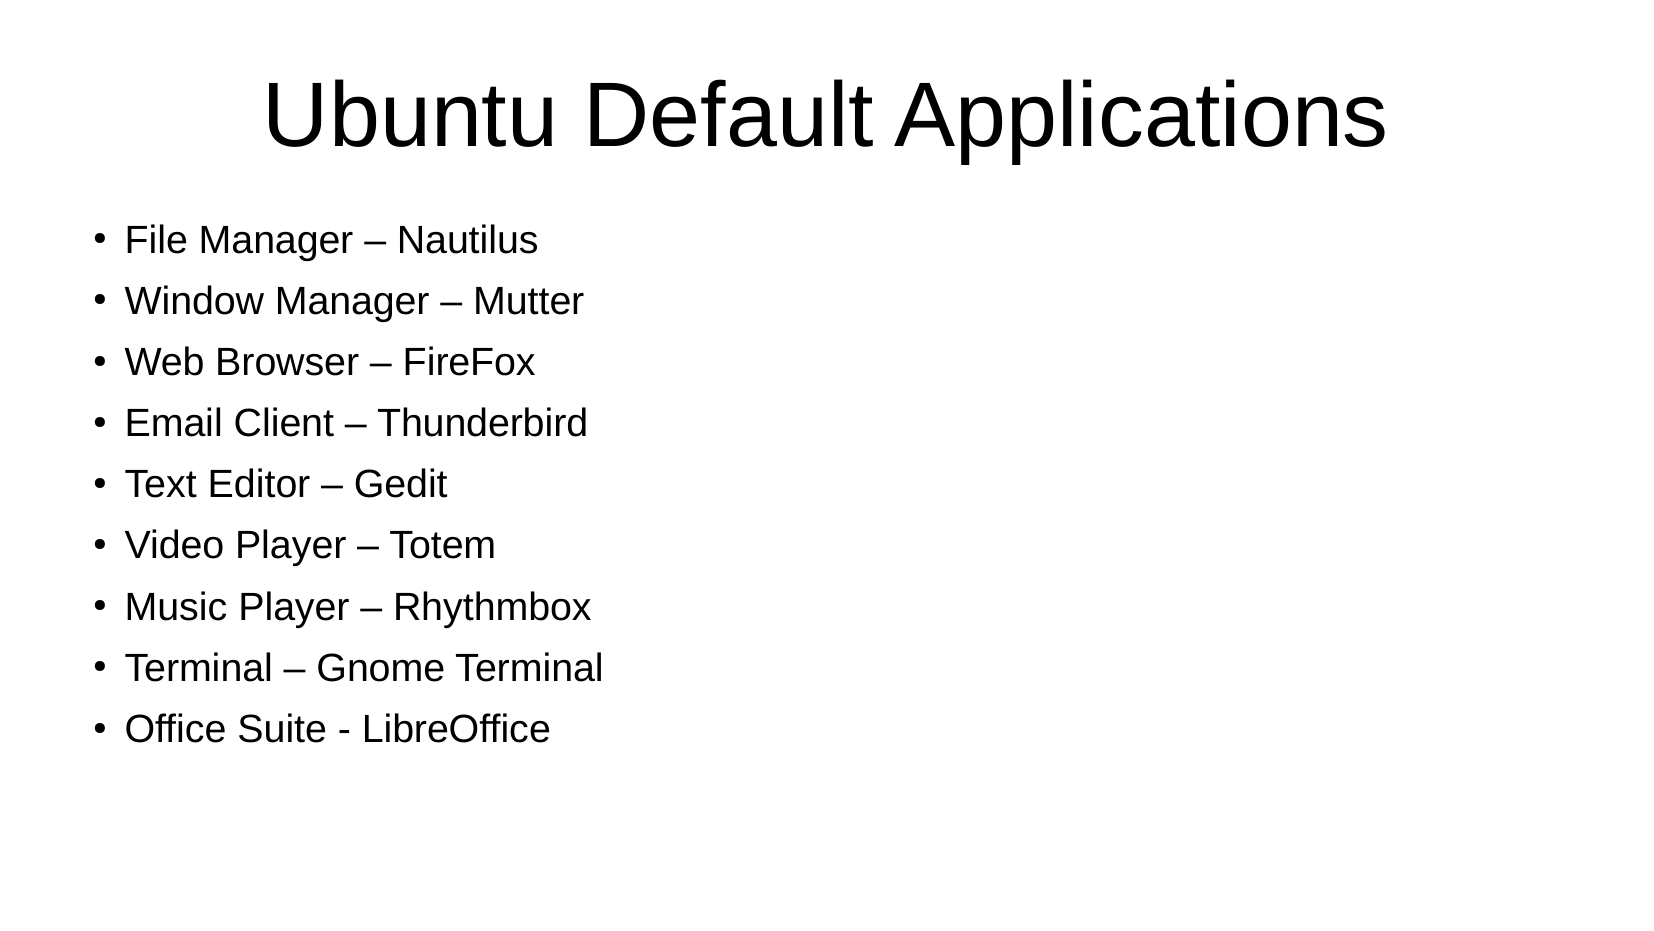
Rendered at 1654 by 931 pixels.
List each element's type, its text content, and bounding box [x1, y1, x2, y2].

list File Manager – Nautilus Window Manager – Mutter Web Browser – FireFox Email Client – Thunderbird Text Editor – Gedit Video Player – Totem Music Player – Rhythmbox Terminal – Gnome Terminal Office Suite - LibreOffice [82, 217, 1571, 758]
title Ubuntu Default Applications [82, 37, 1571, 193]
